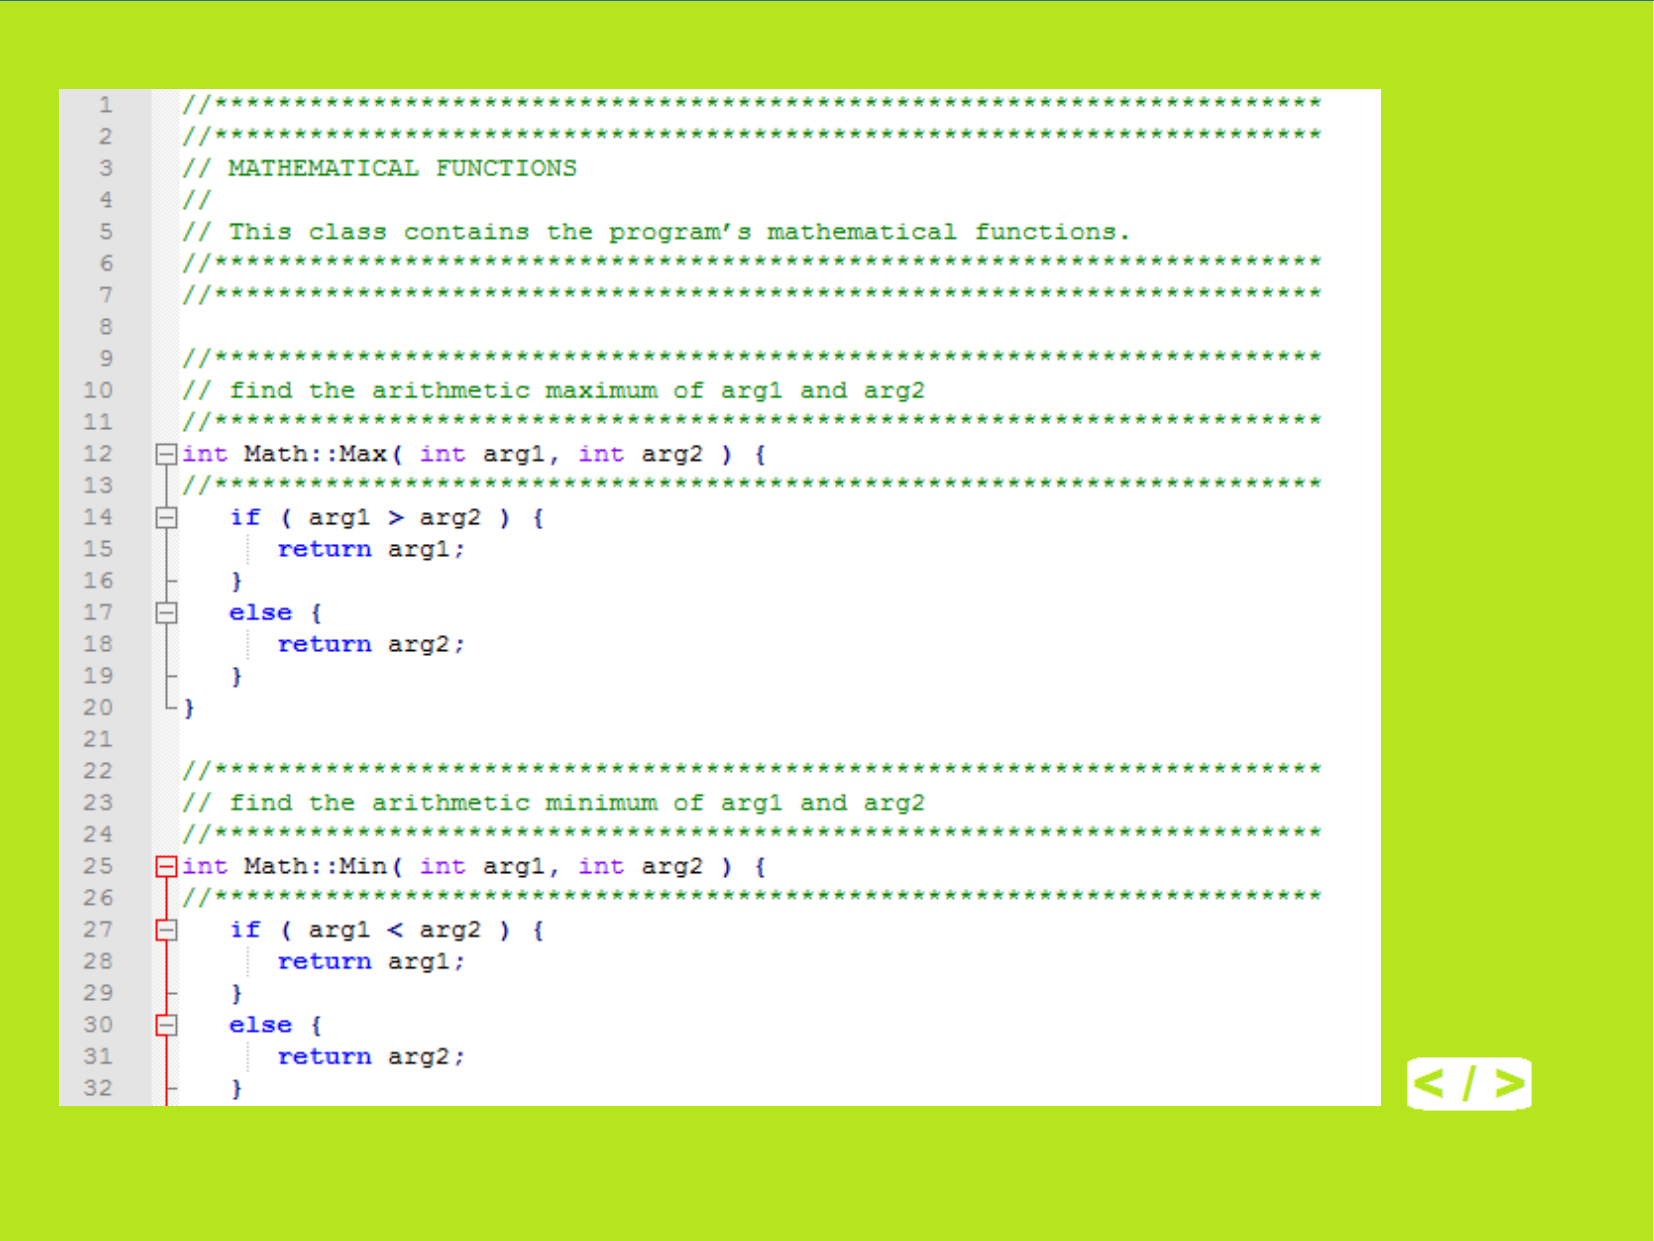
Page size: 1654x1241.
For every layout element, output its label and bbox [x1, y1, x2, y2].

text_box [0, 0, 1654, 1241]
picture [59, 89, 1381, 1106]
picture [1395, 1042, 1546, 1126]
